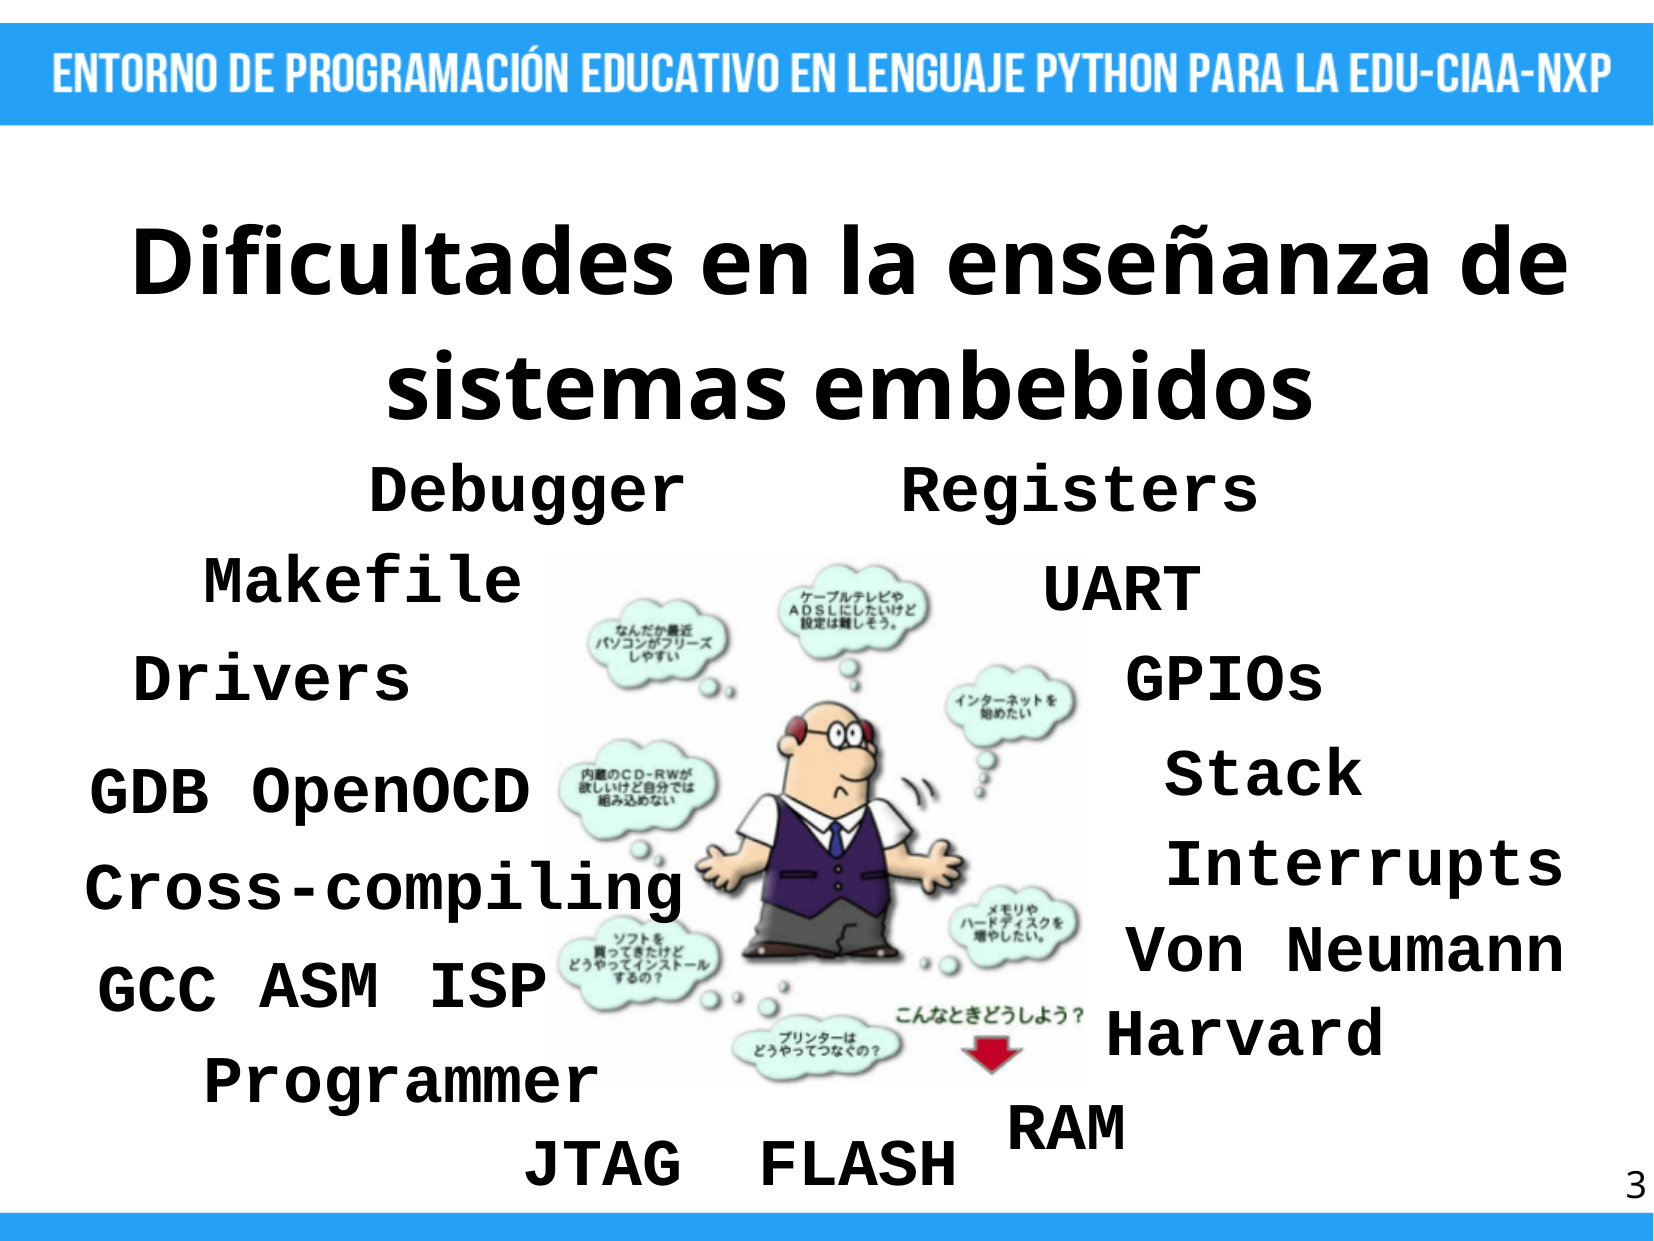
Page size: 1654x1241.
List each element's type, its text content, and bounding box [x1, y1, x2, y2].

text_box GCC [82, 949, 251, 1040]
text_box OpenOCD [236, 750, 546, 841]
text_box [0, 389, 1441, 909]
text_box Stack [1150, 732, 1524, 822]
text_box ASM [245, 944, 414, 1036]
text_box Makefile [188, 539, 563, 630]
text_box UART [1027, 547, 1402, 638]
text_box Debugger [353, 448, 792, 540]
text_box ISP [414, 945, 604, 1036]
text_box FLASH [744, 1122, 1189, 1213]
text_box Programmer [188, 1039, 626, 1130]
text_box RAM [992, 1086, 1437, 1177]
text_box Drivers [117, 637, 449, 729]
text_box GPIOs [1110, 637, 1484, 729]
text_box 3 [1610, 1151, 1654, 1220]
text_box Von Neumann [1110, 908, 1638, 999]
text_box Cross-compiling [70, 846, 709, 945]
text_box JTAG [507, 1122, 697, 1213]
text_box Registers [885, 448, 1300, 540]
picture [0, 23, 1654, 1241]
text_box Interrupts [1150, 822, 1595, 908]
text_box GDB [74, 750, 225, 842]
text_box [1087, 638, 1441, 909]
text_box Harvard [1091, 992, 1536, 1083]
title Dificultades en la enseñanza de sistemas embebidos [106, 210, 1595, 434]
